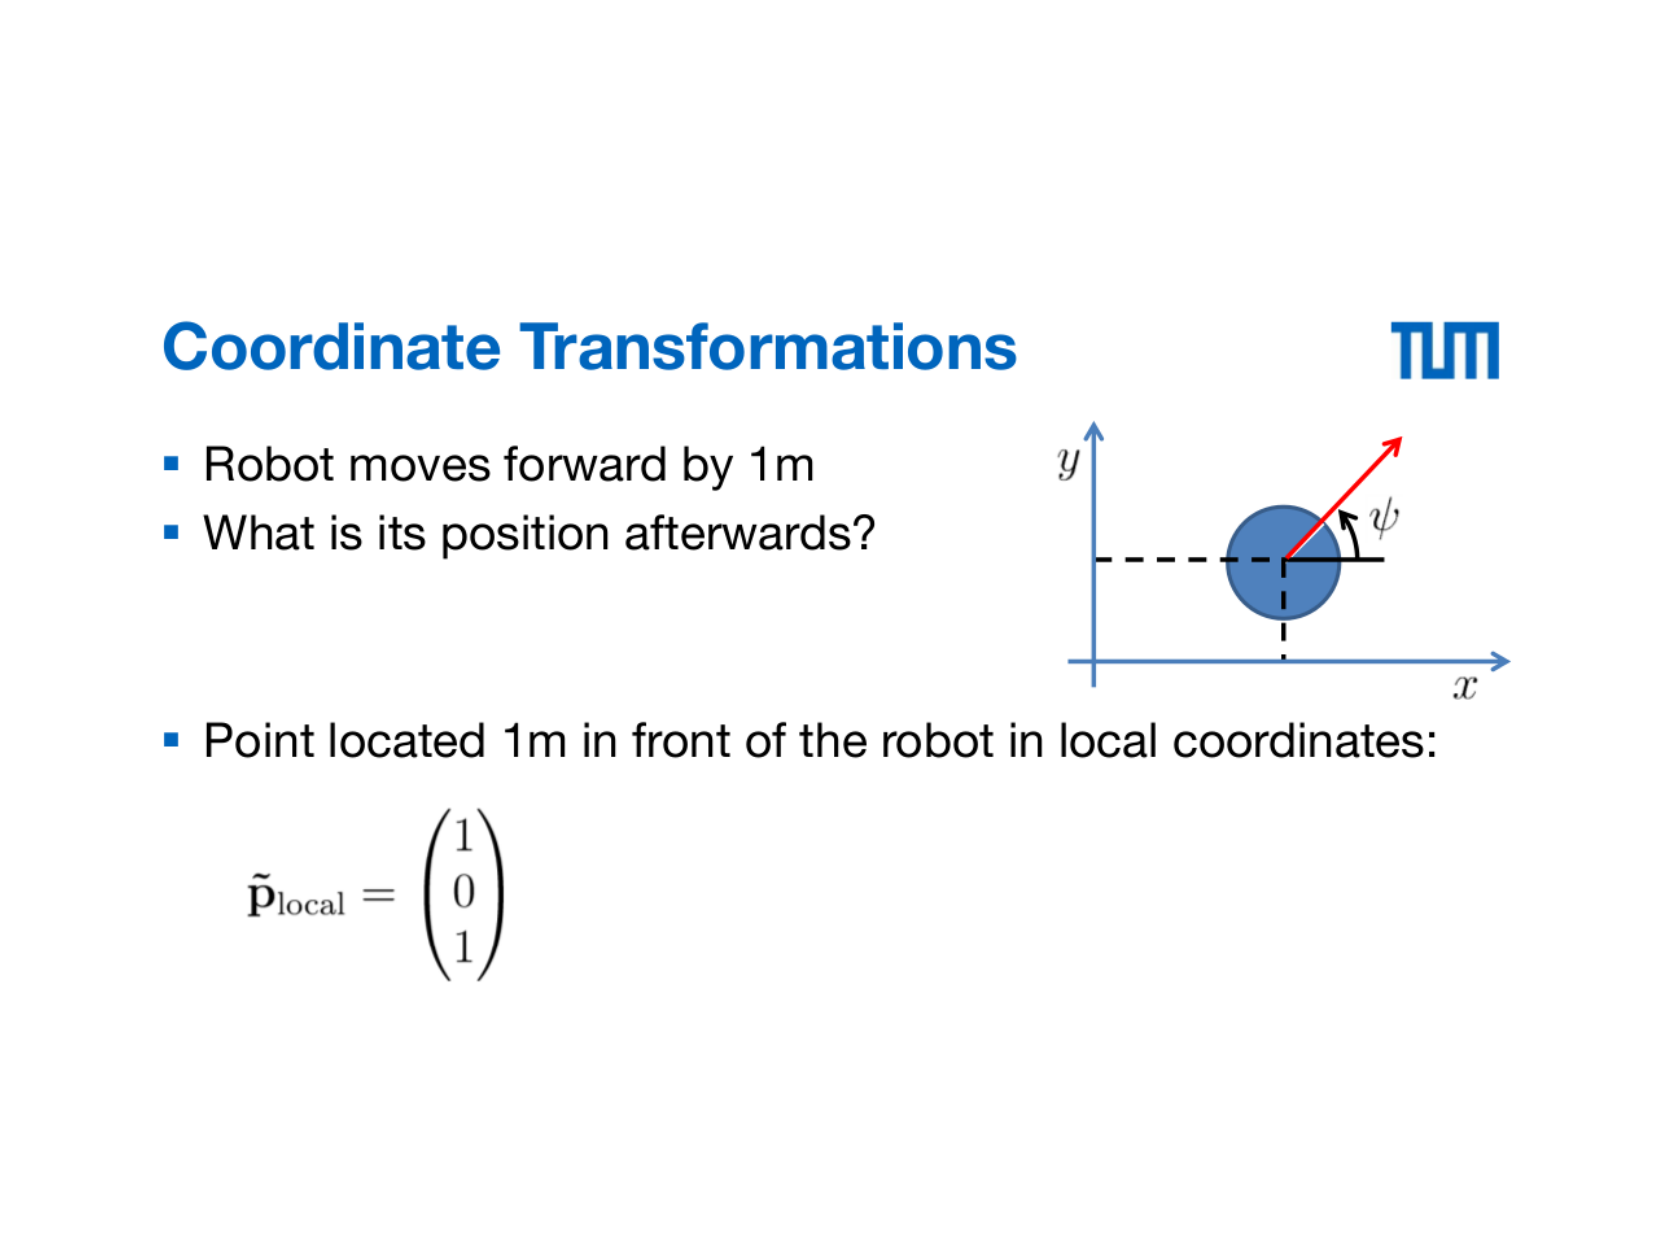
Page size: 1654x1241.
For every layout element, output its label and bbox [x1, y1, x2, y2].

picture [111, 290, 1542, 1010]
